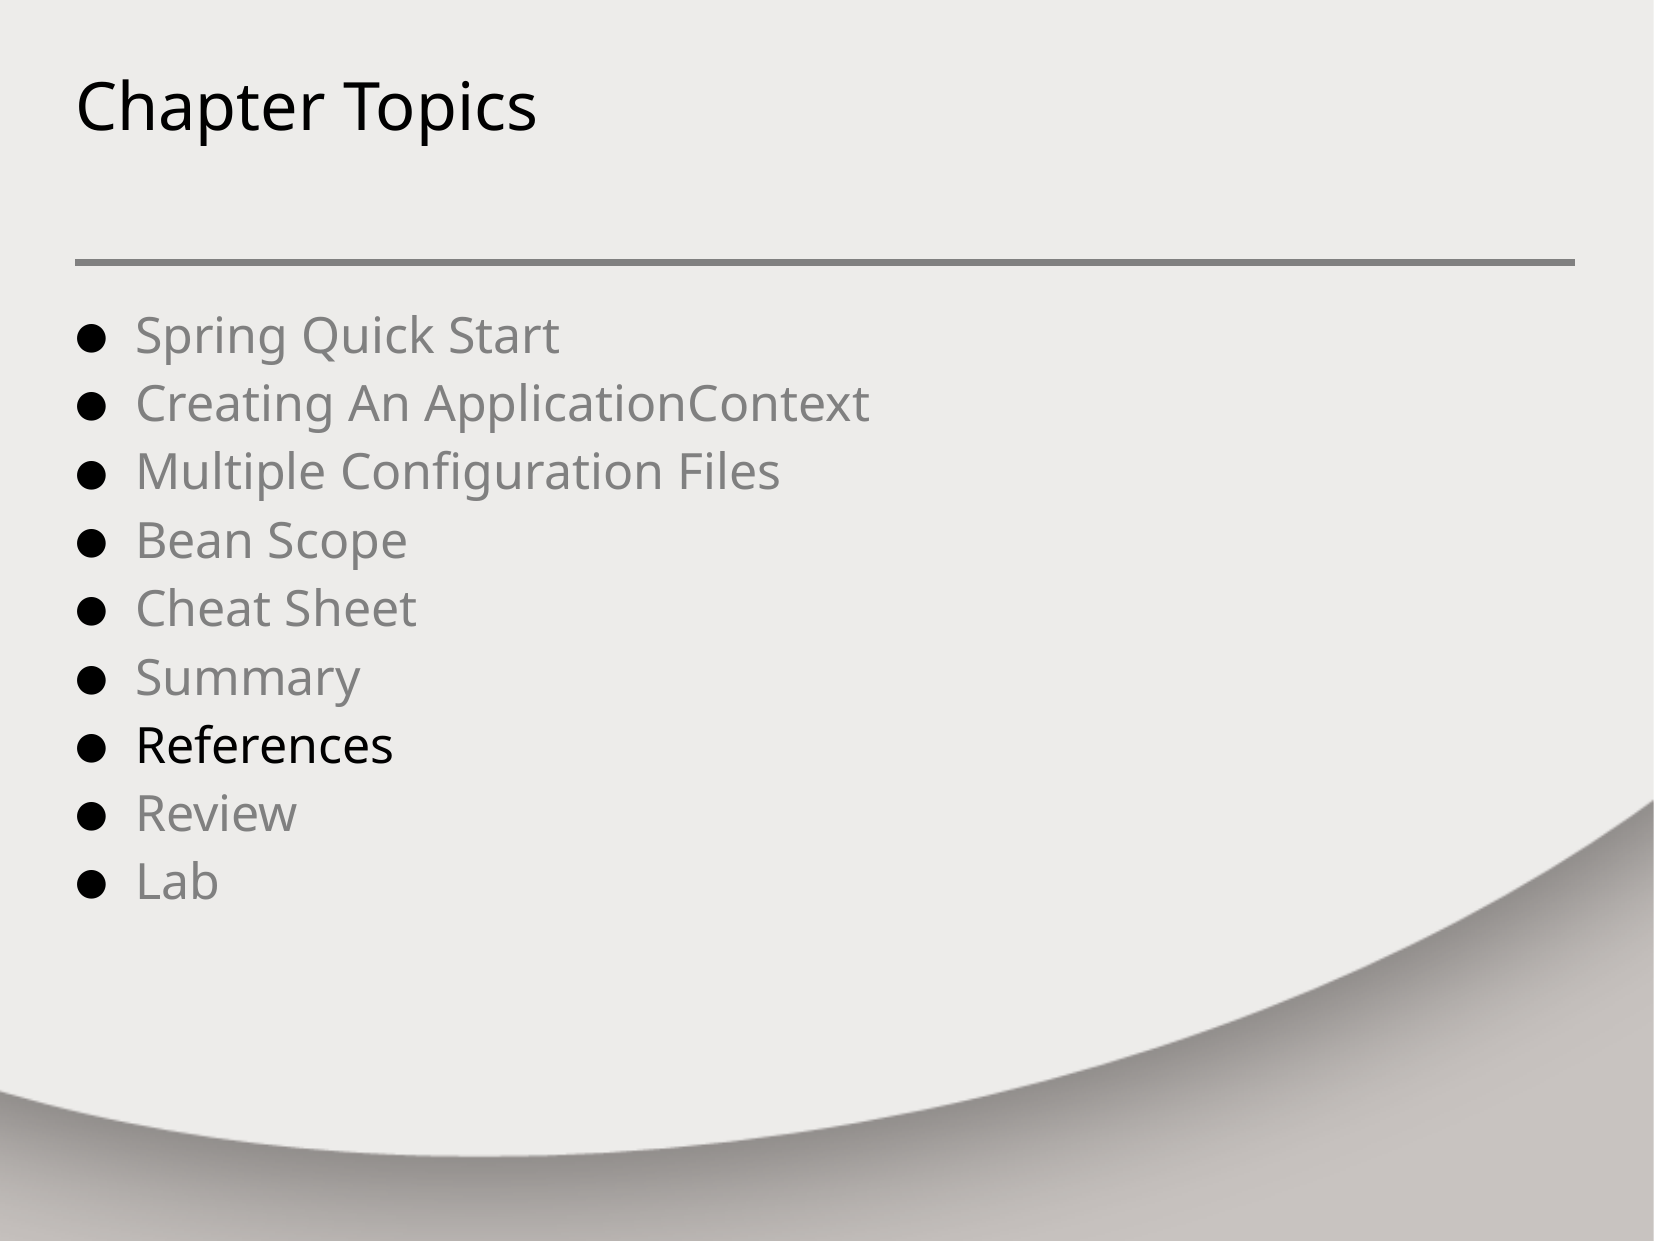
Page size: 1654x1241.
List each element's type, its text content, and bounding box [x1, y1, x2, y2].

list Spring Quick Start Creating An ApplicationContext Multiple Configuration Files Bean Scope Cheat Sheet Summary References Review Lab [75, 300, 1576, 1163]
title Chapter Topics [75, 75, 1576, 226]
picture [0, 0, 1654, 1241]
